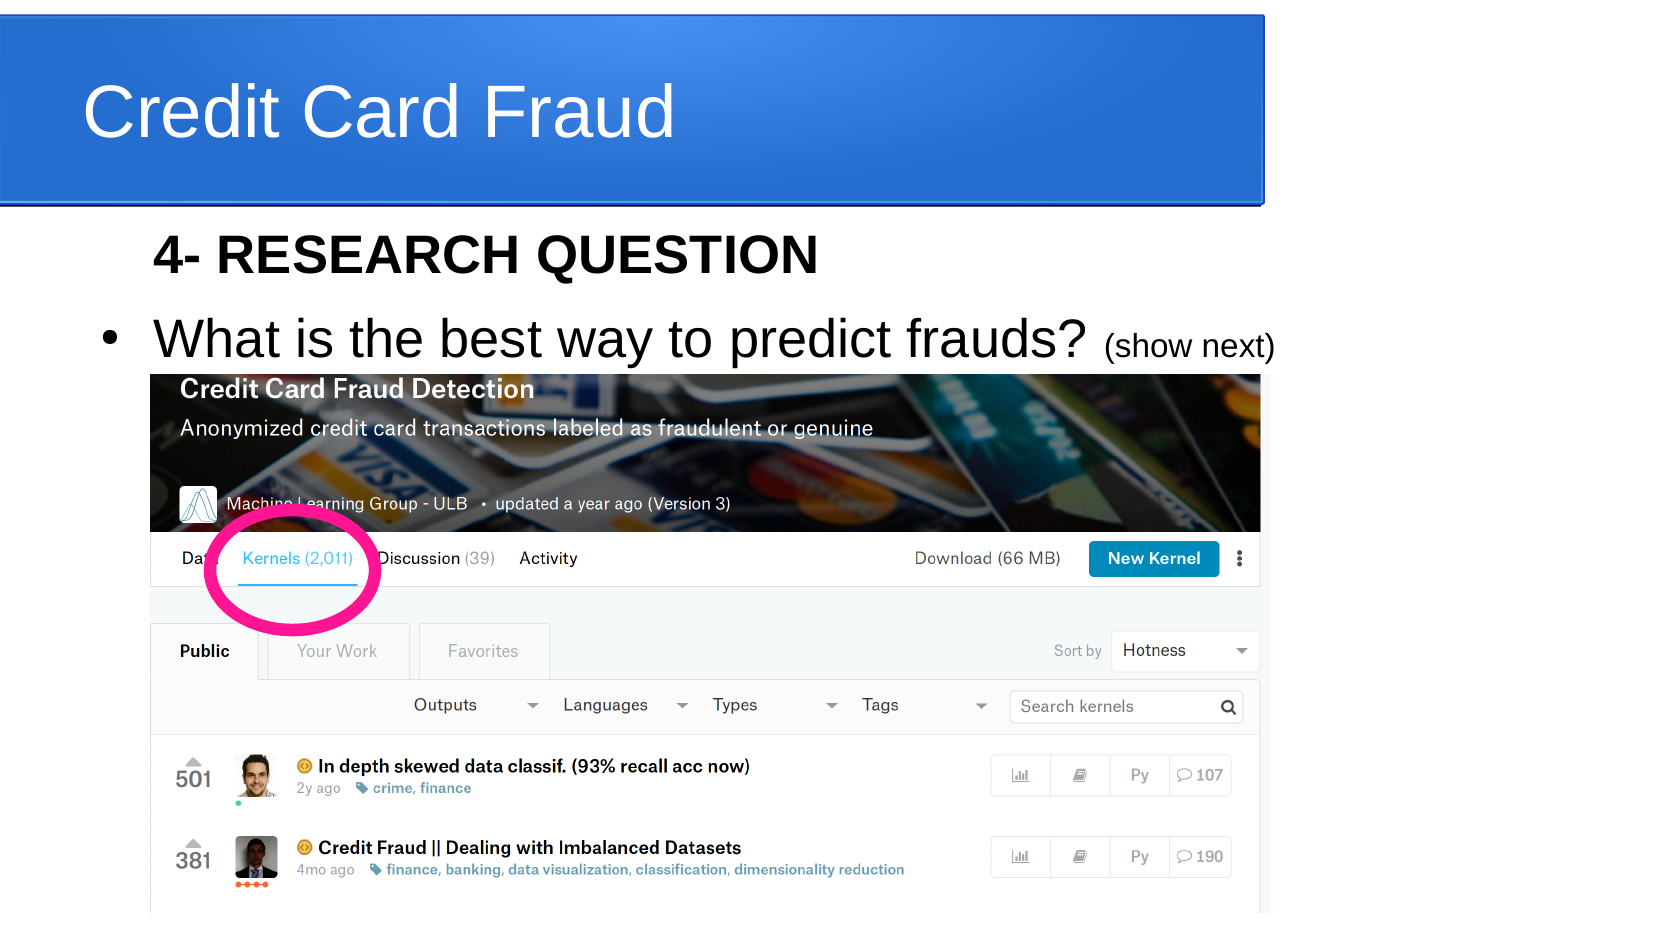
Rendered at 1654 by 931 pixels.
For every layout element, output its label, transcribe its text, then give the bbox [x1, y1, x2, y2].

list 4- RESEARCH QUESTION What is the best way to predict frauds? (show next) [82, 224, 1571, 764]
title Credit Card Fraud [82, 35, 1235, 189]
picture [150, 374, 1271, 913]
